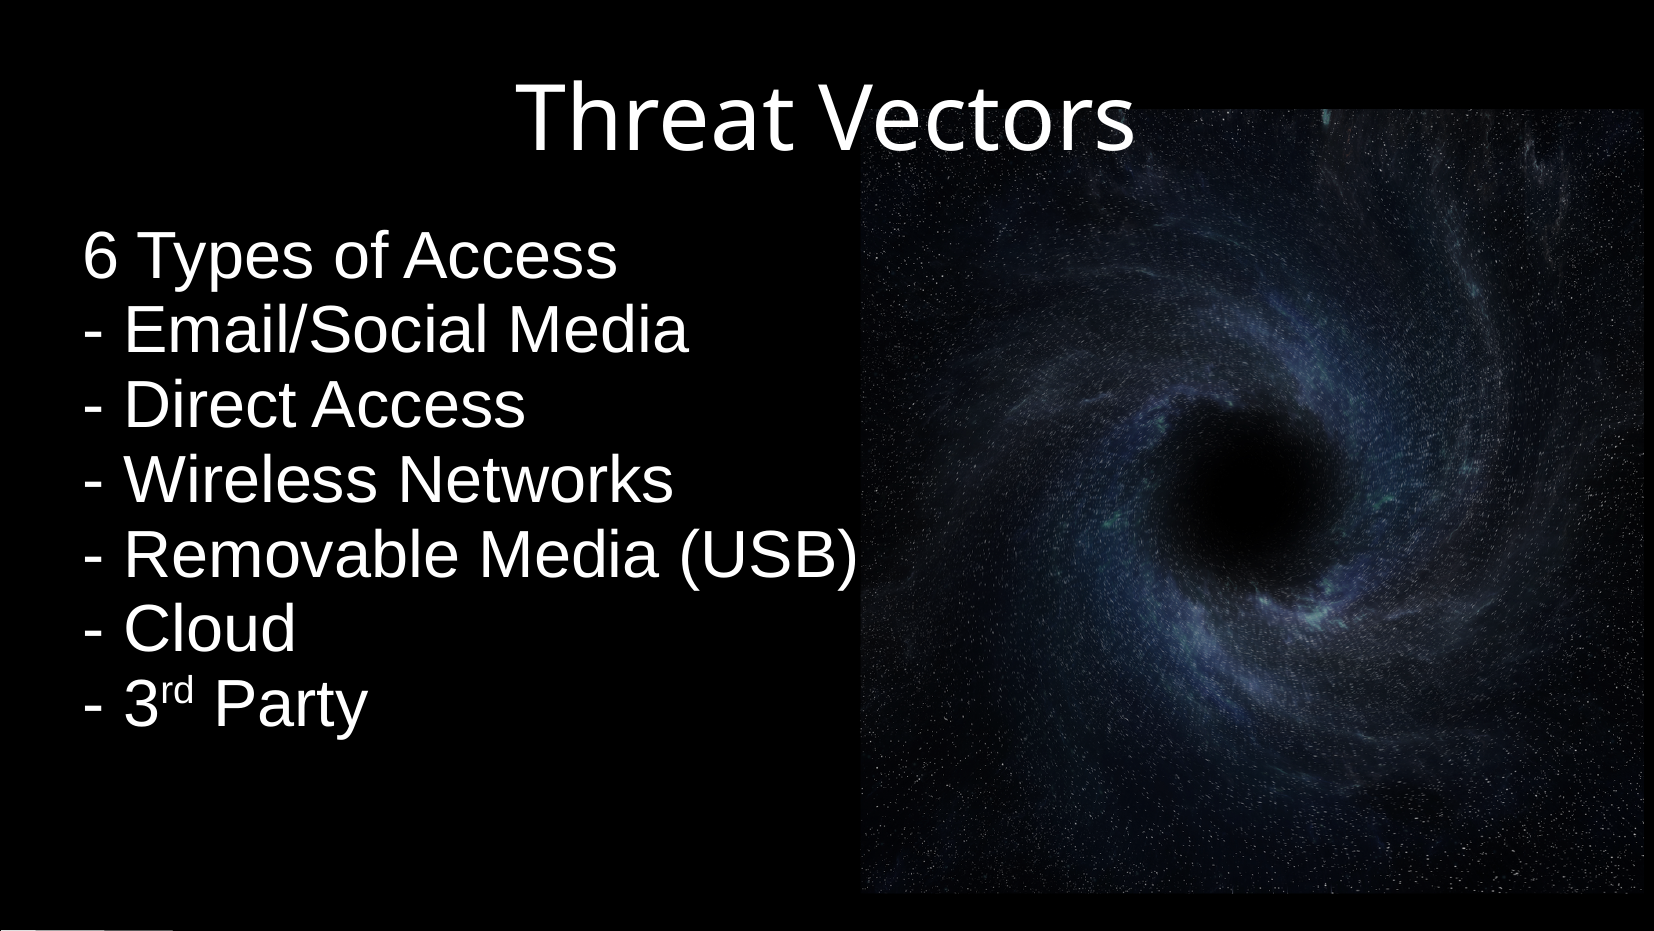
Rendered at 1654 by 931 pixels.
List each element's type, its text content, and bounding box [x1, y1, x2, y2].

picture [817, 75, 1654, 931]
title Threat Vectors [82, 37, 1571, 193]
subtitle 6 Types of Access - Email/Social Media - Direct Access - Wireless Networks - Removable Media (USB) - Cloud - 3rd Party [82, 217, 1571, 816]
text_box [0, 0, 1654, 931]
